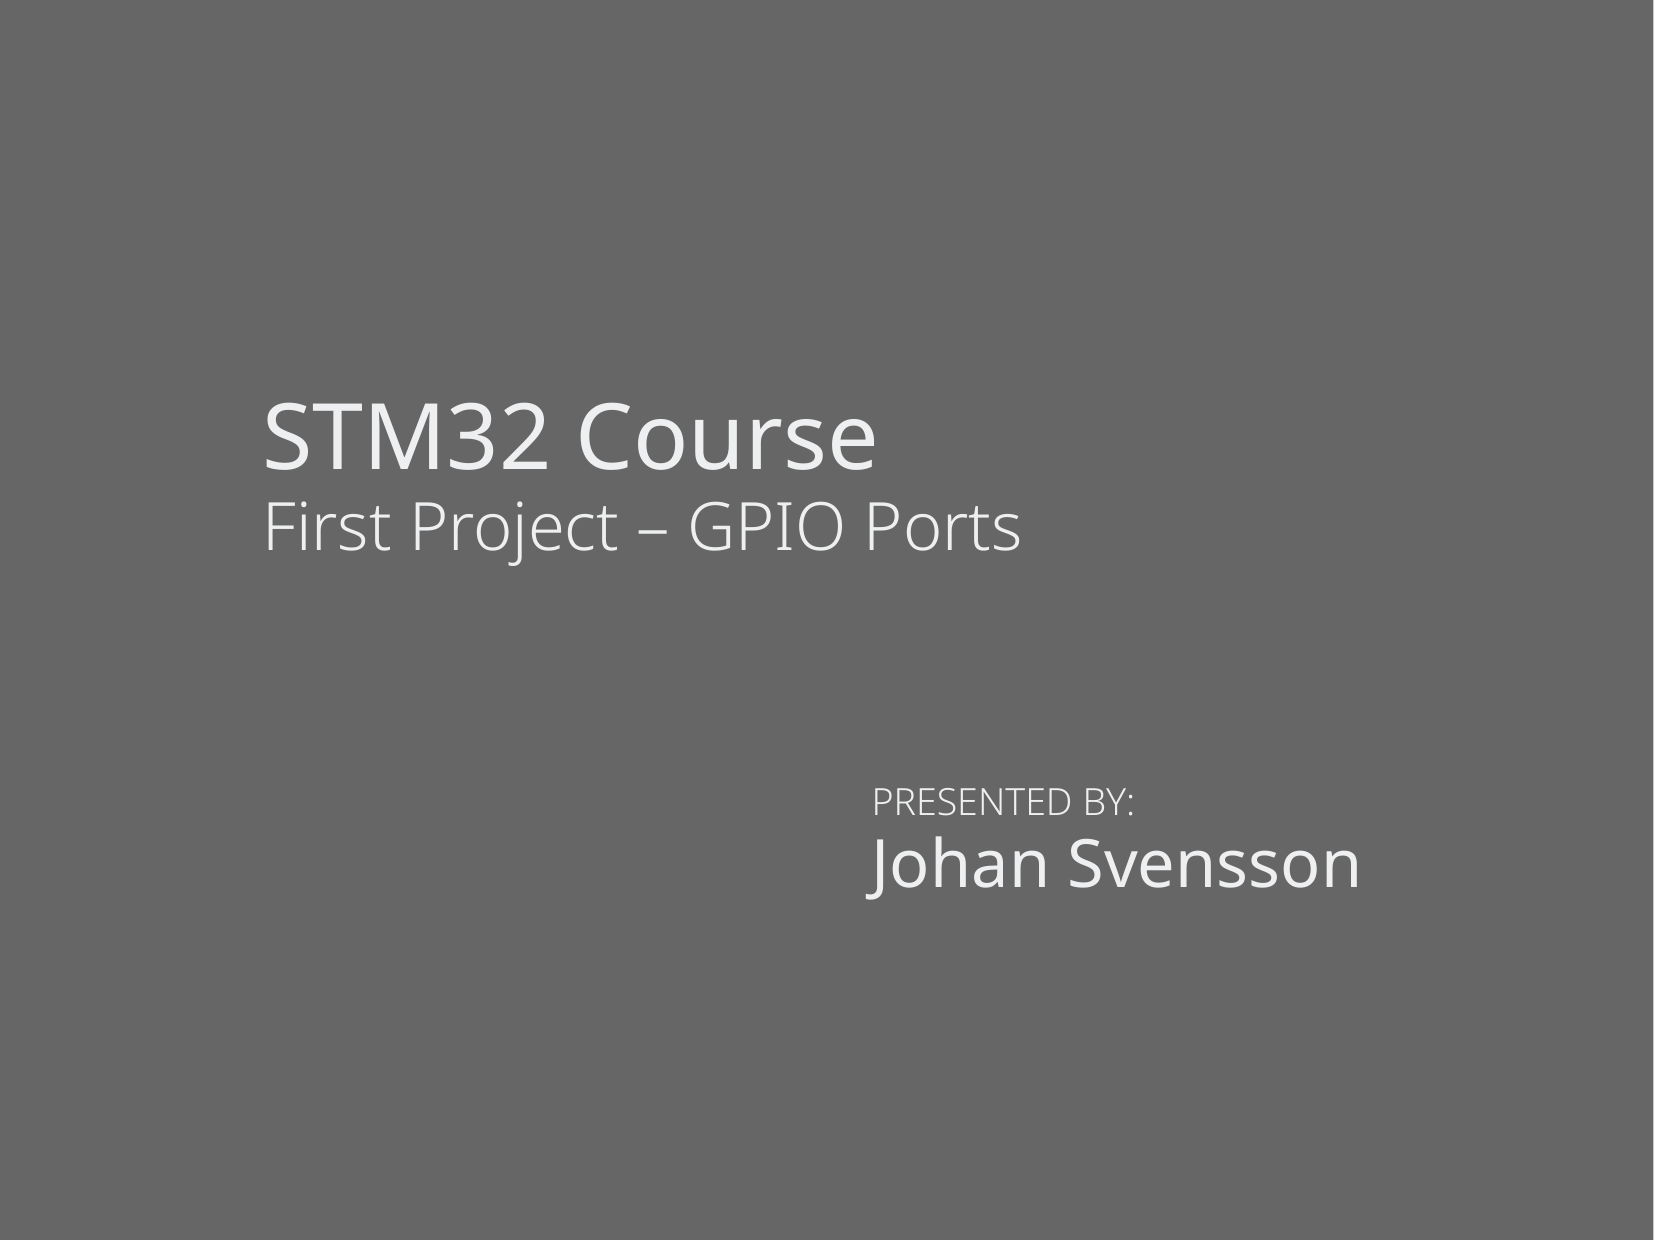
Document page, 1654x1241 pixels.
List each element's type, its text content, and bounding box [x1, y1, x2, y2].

text_box Johan Svensson [856, 827, 1608, 902]
title STM32 Course [262, 375, 1613, 486]
text_box PRESENTED BY: [856, 768, 1613, 827]
subtitle First Project – GPIO Ports [262, 486, 1613, 564]
